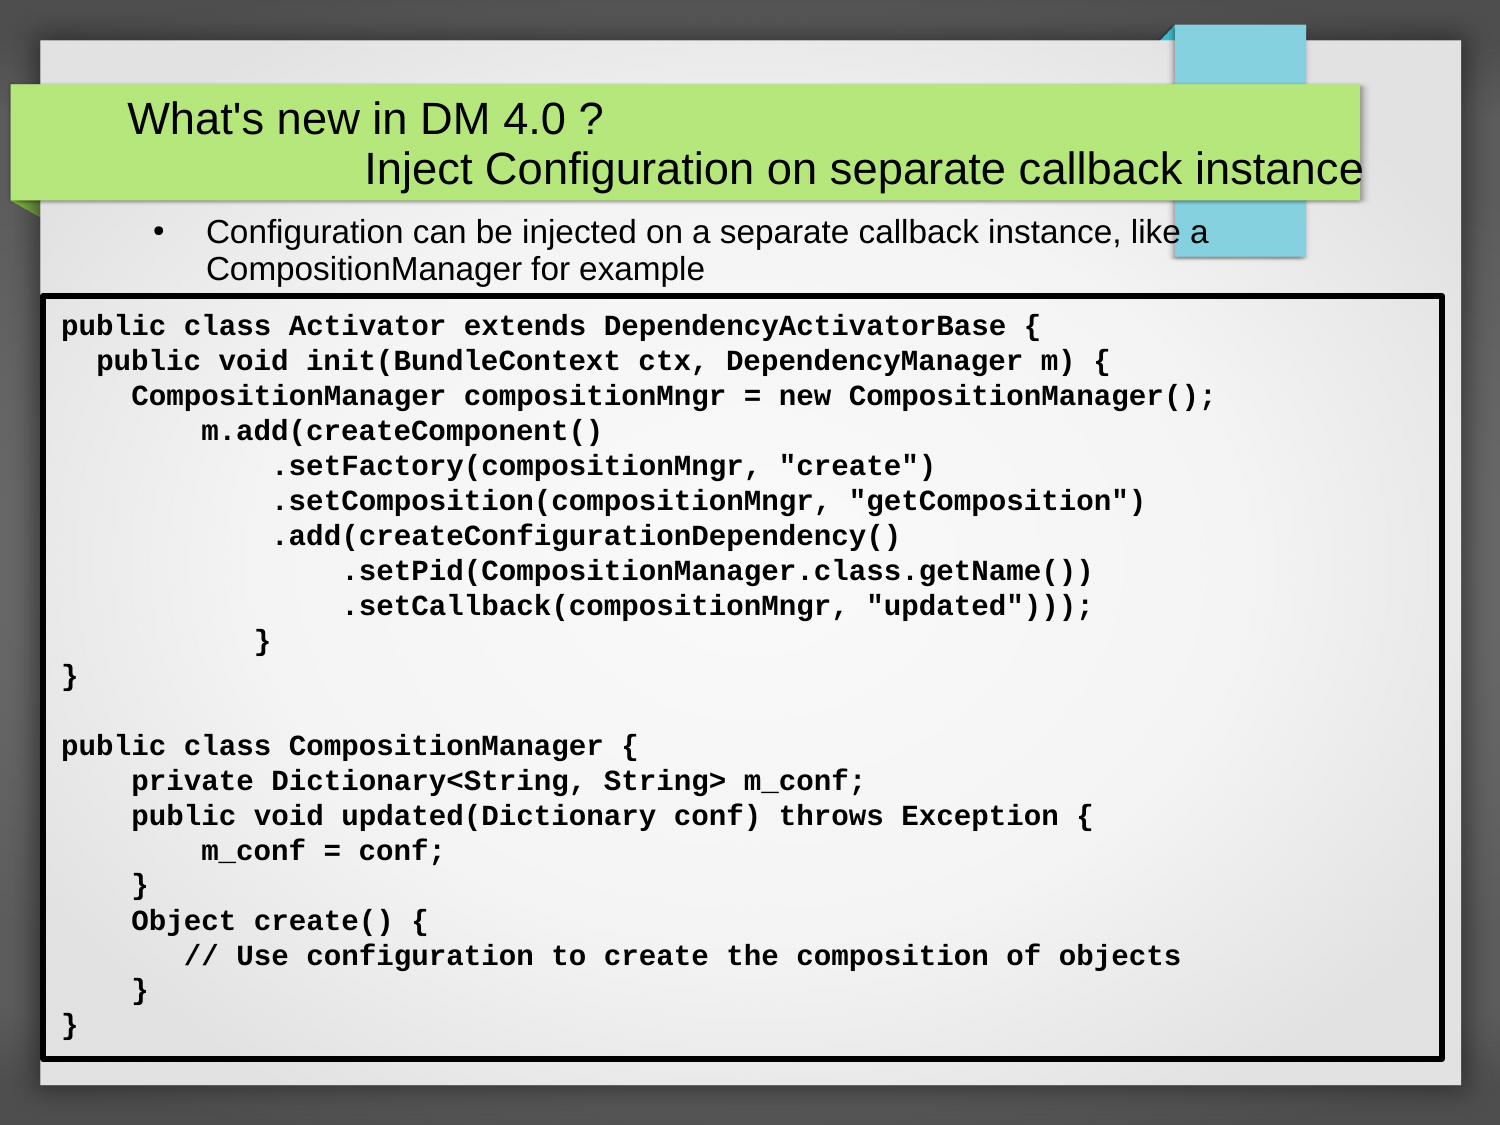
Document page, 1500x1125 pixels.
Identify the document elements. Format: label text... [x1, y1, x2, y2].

text_box public class Activator extends DependencyActivatorBase { public void init(BundleContext ctx, DependencyManager m) { CompositionManager compositionMngr = new CompositionManager(); m.add(createComponent() .setFactory(compositionMngr, "create") .setComposition(compositionMngr, "getComposition") .add(createConfigurationDependency() .setPid(CompositionManager.class.getName()) .setCallback(compositionMngr, "updated"))); } } public class CompositionManager { private Dictionary<String, String> m_conf; public void updated(Dictionary conf) throws Exception { m_conf = conf; } Object create() { // Use configuration to create the composition of objects } } [43, 296, 1442, 1059]
picture [0, 0, 1500, 1125]
title What's new in DM 4.0 ? Inject Configuration on separate callback instance [112, 42, 1388, 246]
list Configuration can be injected on a separate callback instance, like a CompositionManager for example [120, 205, 1396, 293]
